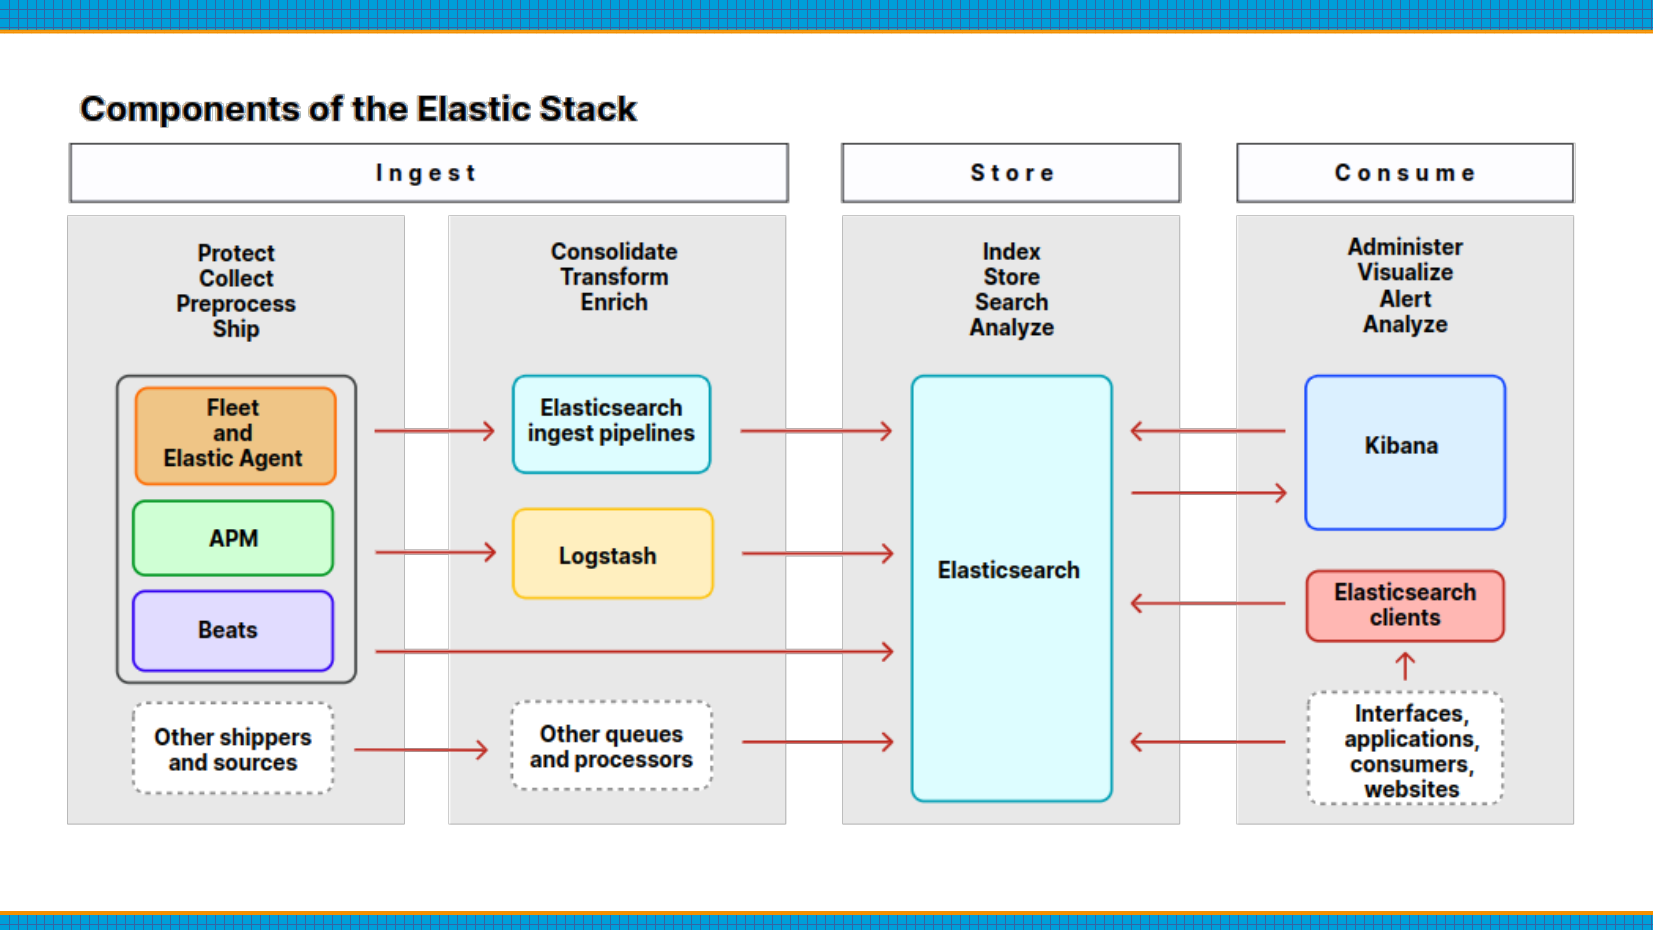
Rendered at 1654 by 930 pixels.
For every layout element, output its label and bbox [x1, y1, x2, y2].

picture [55, 85, 1593, 837]
